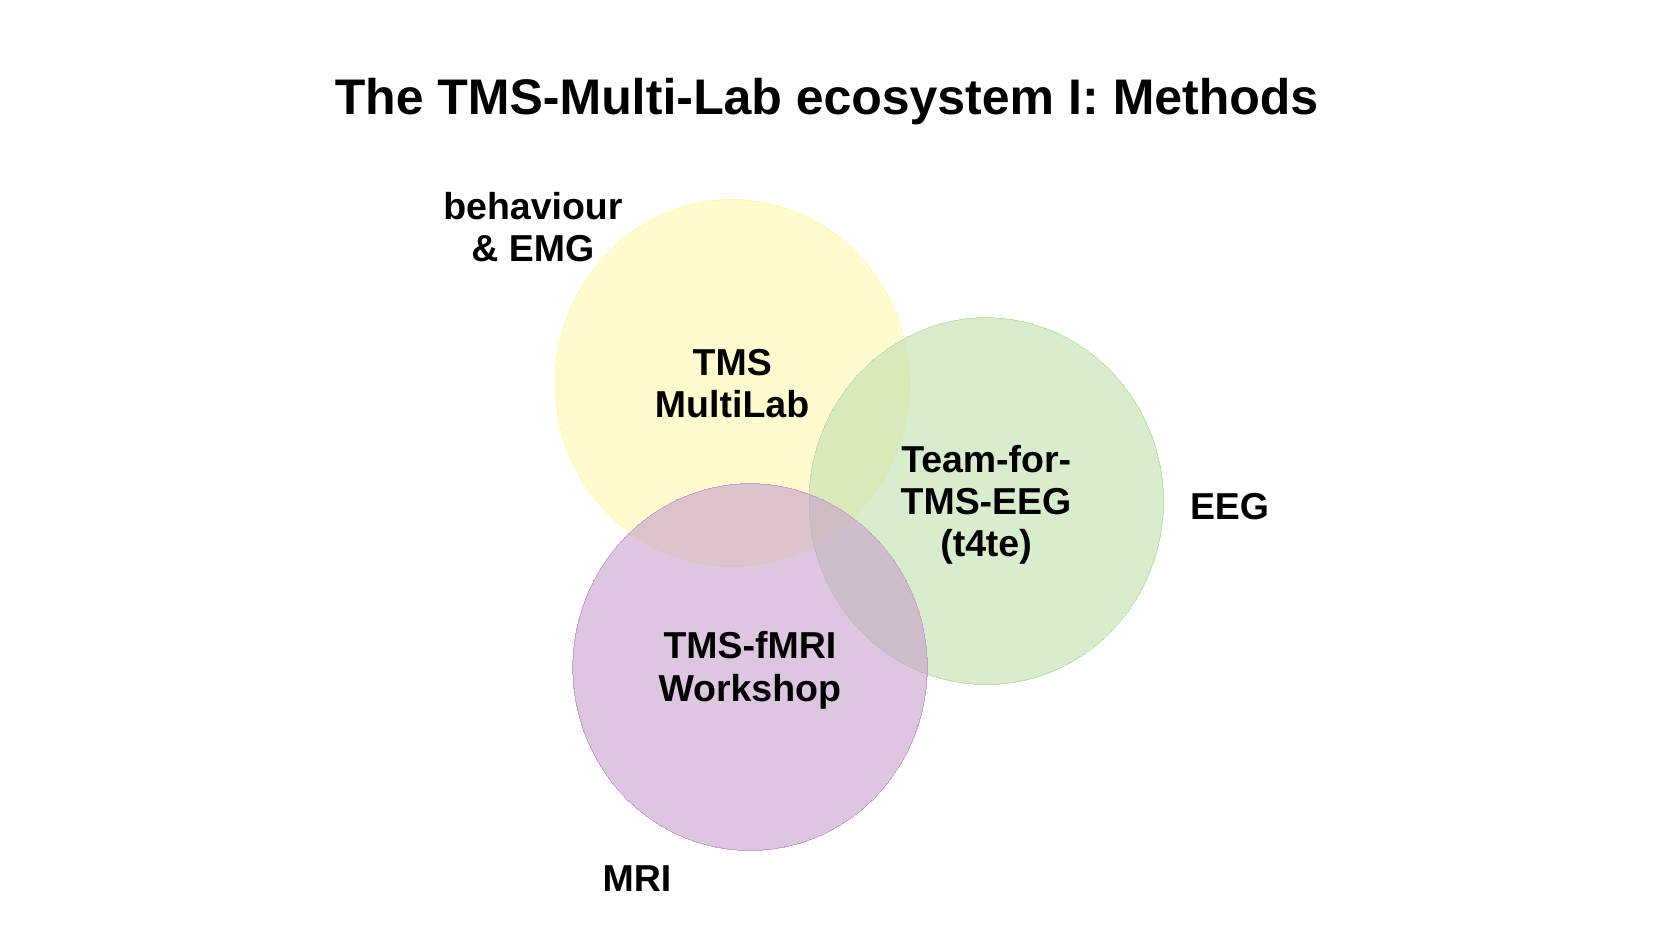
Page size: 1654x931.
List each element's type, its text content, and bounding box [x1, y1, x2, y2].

title The TMS-Multi-Lab ecosystem I: Methods [82, 19, 1571, 175]
text_box EEG [1175, 478, 1285, 536]
text_box Team-for- TMS-EEG (t4te) [809, 317, 1164, 685]
text_box behaviour & EMG [428, 178, 638, 278]
text_box TMS MultiLab [555, 199, 905, 533]
text_box MRI [587, 850, 687, 908]
text_box TMS-fMRI Workshop [572, 483, 928, 851]
